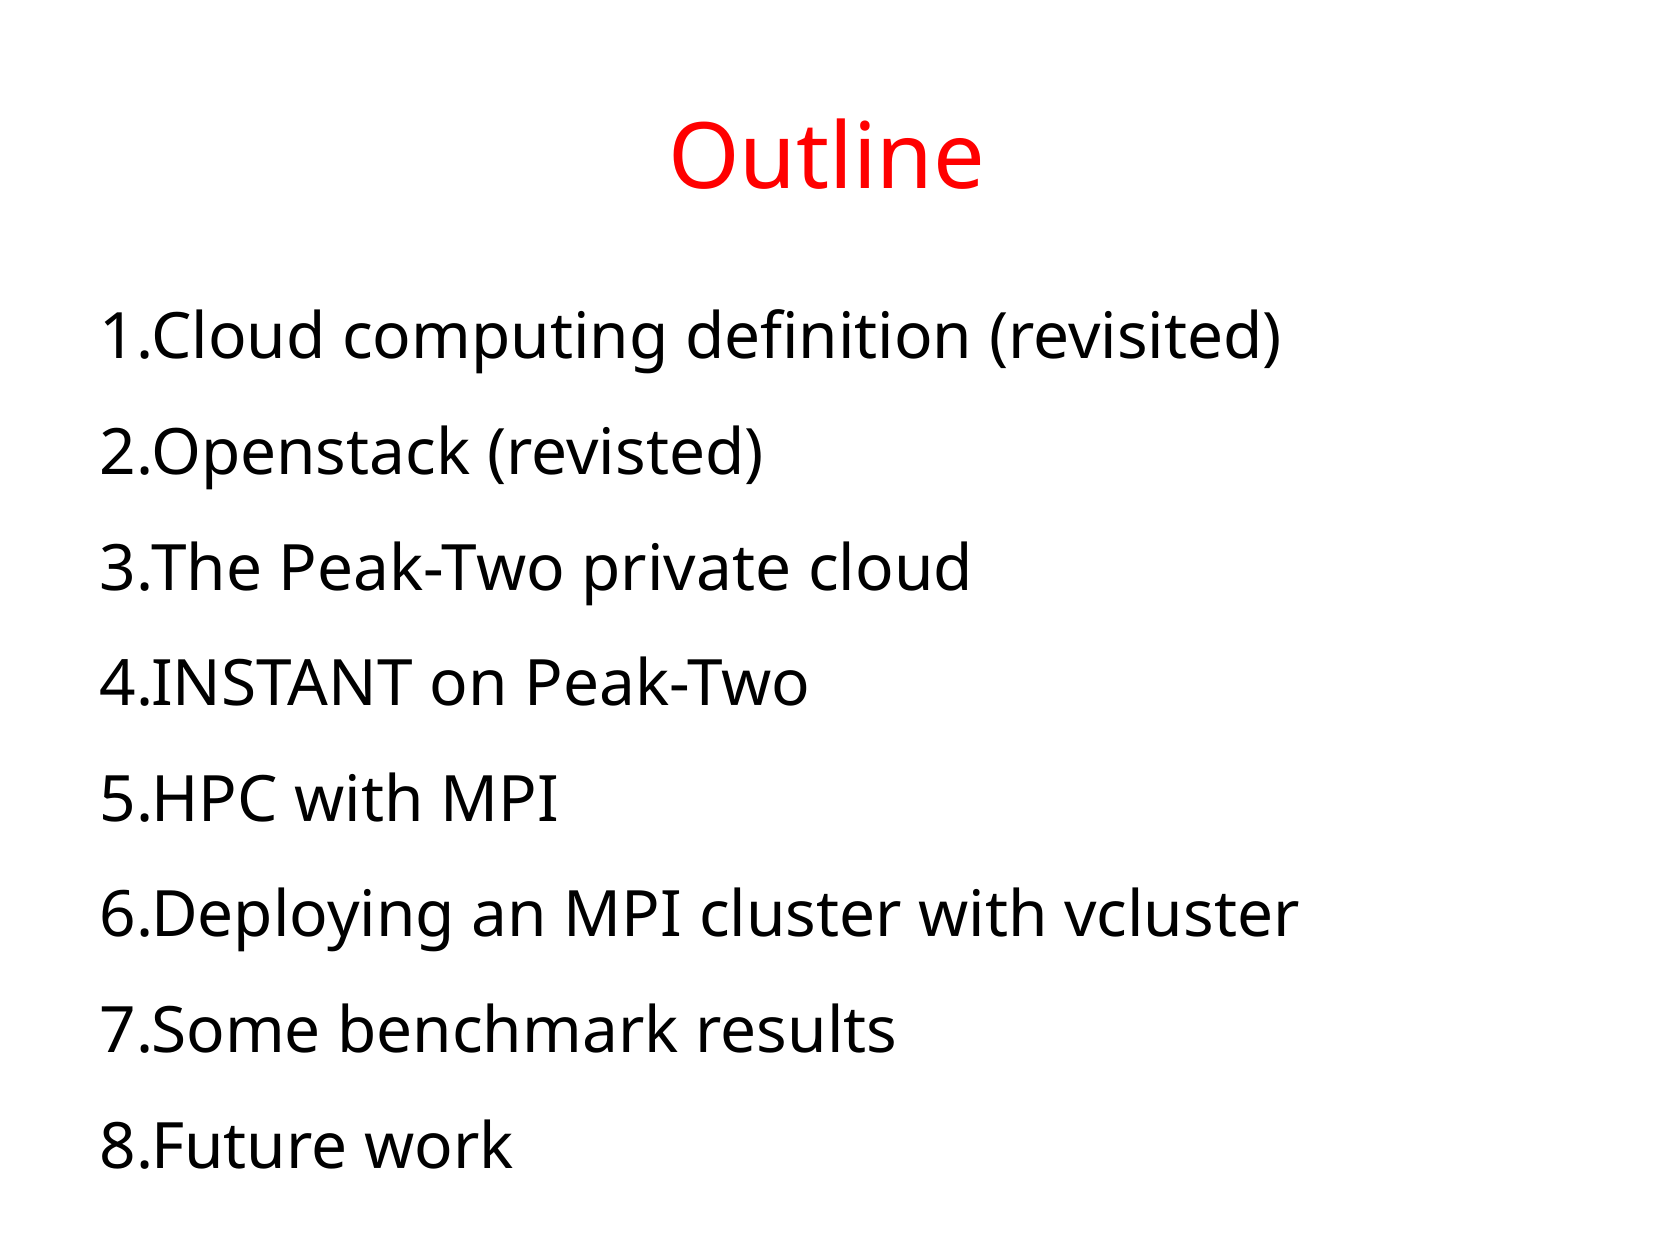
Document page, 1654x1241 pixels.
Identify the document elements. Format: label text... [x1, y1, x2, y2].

title Outline [82, 49, 1571, 257]
list Cloud computing definition (revisited) Openstack (revisted) The Peak-Two private cloud INSTANT on Peak-Two HPC with MPI Deploying an MPI cluster with vcluster Some benchmark results Future work [82, 290, 1538, 1193]
